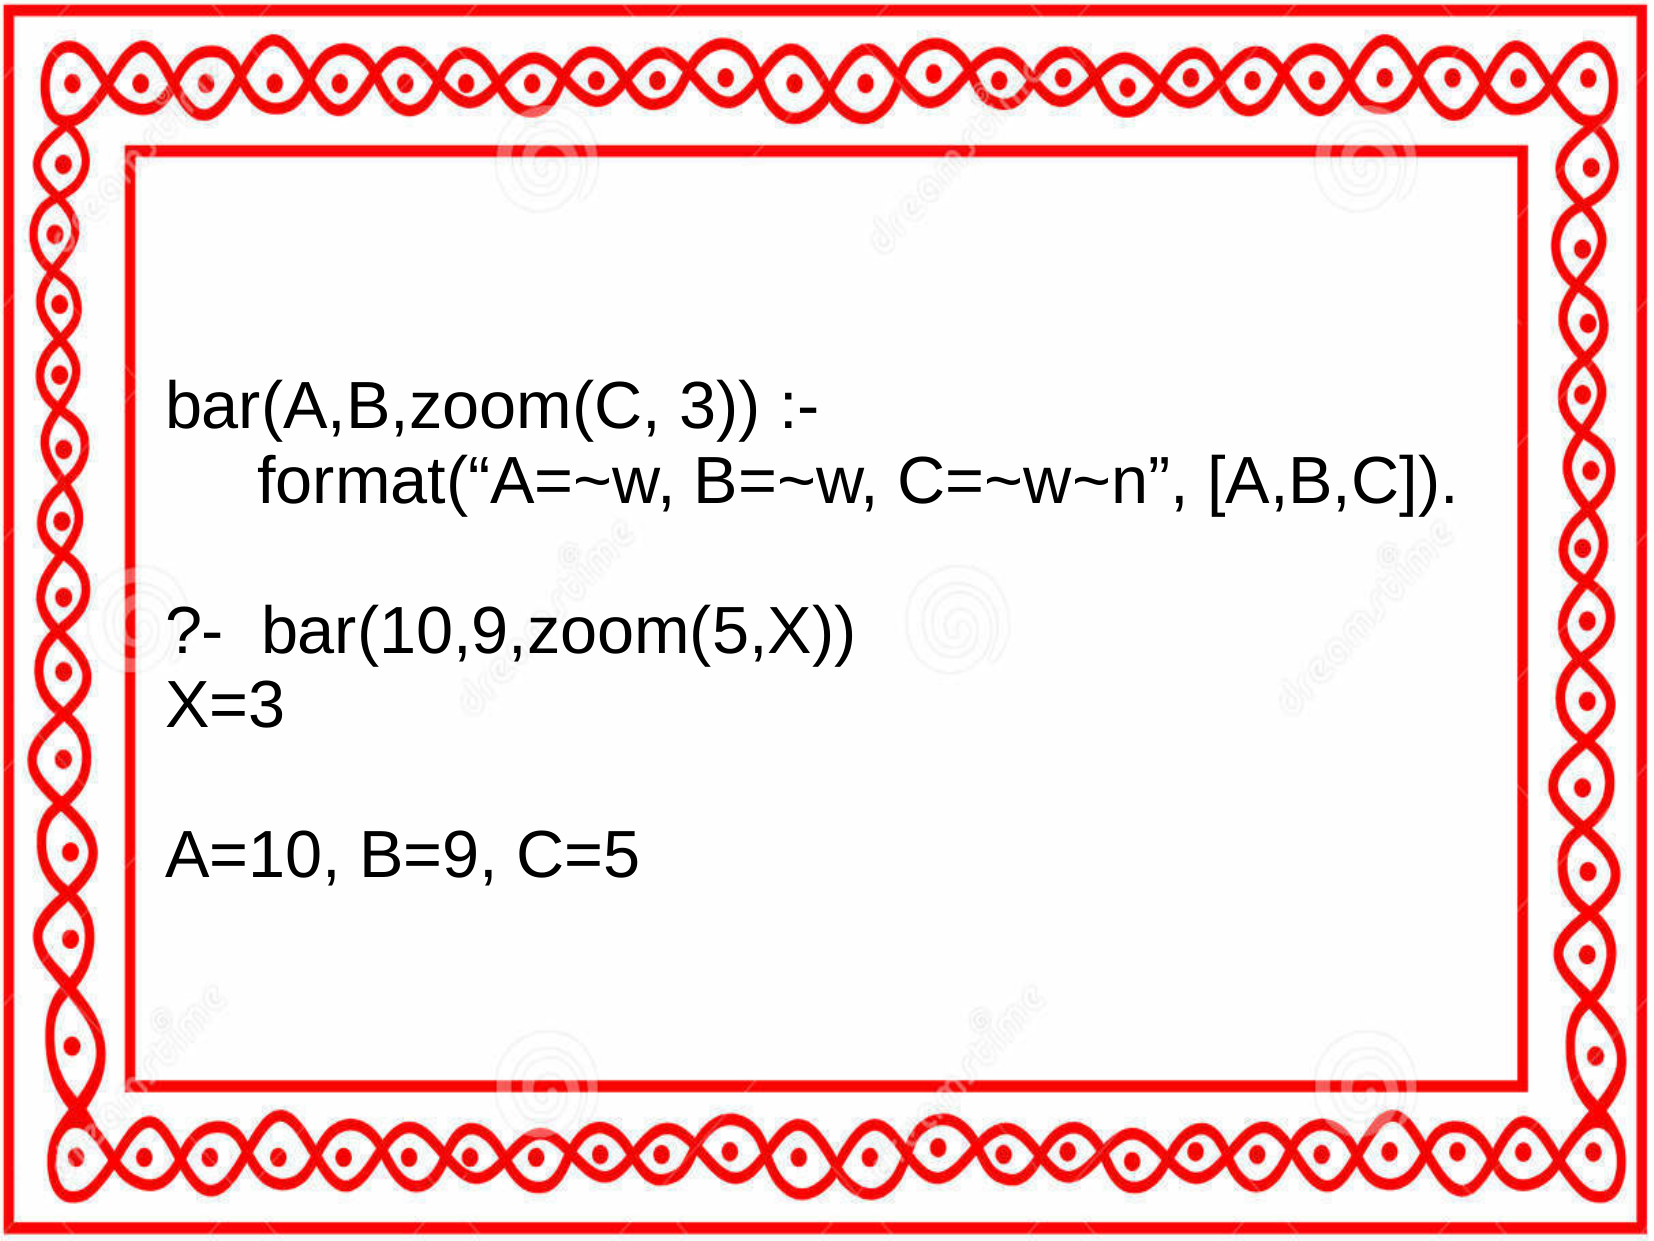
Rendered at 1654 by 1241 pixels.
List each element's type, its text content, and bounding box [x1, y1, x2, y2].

picture [0, 0, 1654, 1241]
subtitle bar(A,B,zoom(C, 3)) :- format(“A=~w, B=~w, C=~w~n”, [A,B,C]). ?- bar(10,9,zoom(5,X)) X=3 A=10, B=9, C=5 [165, 195, 1508, 1066]
